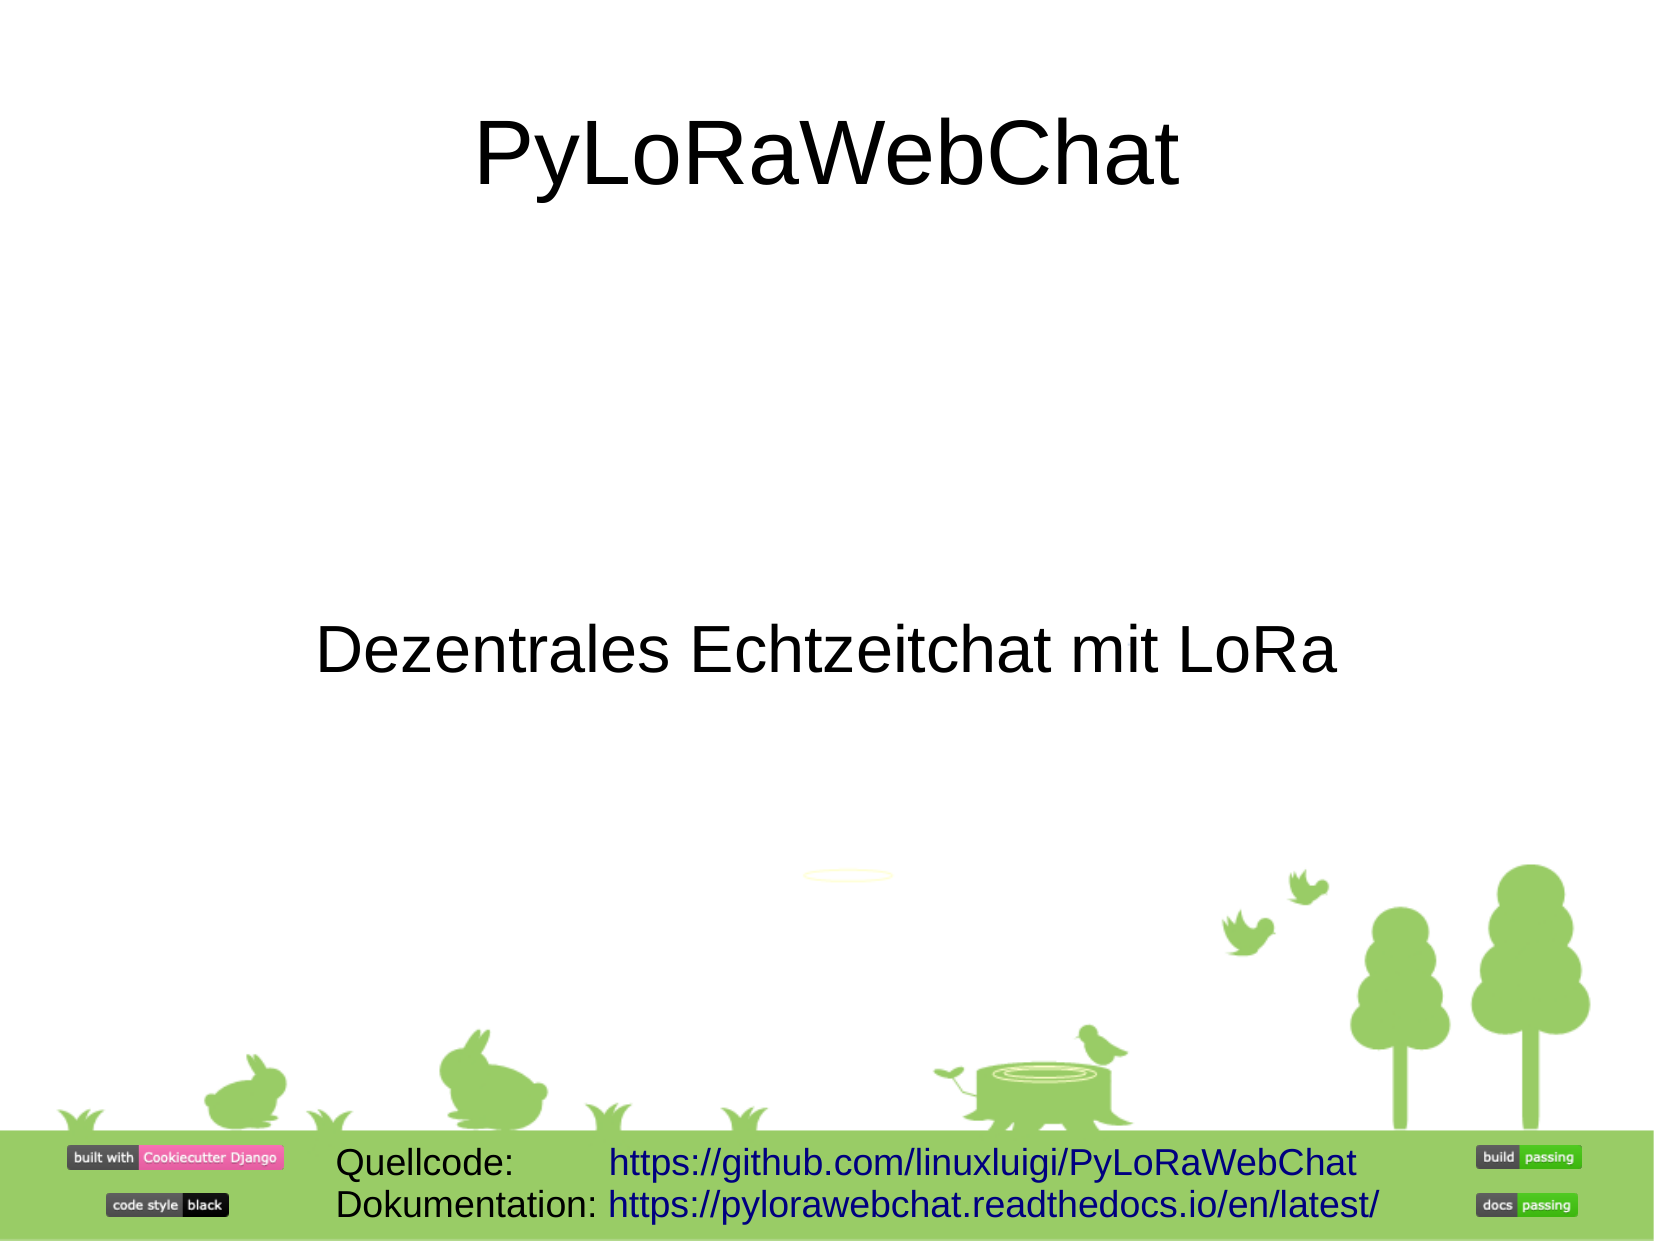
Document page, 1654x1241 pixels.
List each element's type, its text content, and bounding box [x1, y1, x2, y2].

subtitle Dezentrales Echtzeitchat mit LoRa [82, 290, 1571, 1010]
text_box Quellcode: https://github.com/linuxluigi/PyLoRaWebChat Dokumentation: https://pylorawebchat.readthedocs.io/en/latest/ [320, 1133, 1406, 1233]
title PyLoRaWebChat [82, 49, 1571, 257]
picture [0, 0, 1654, 1241]
